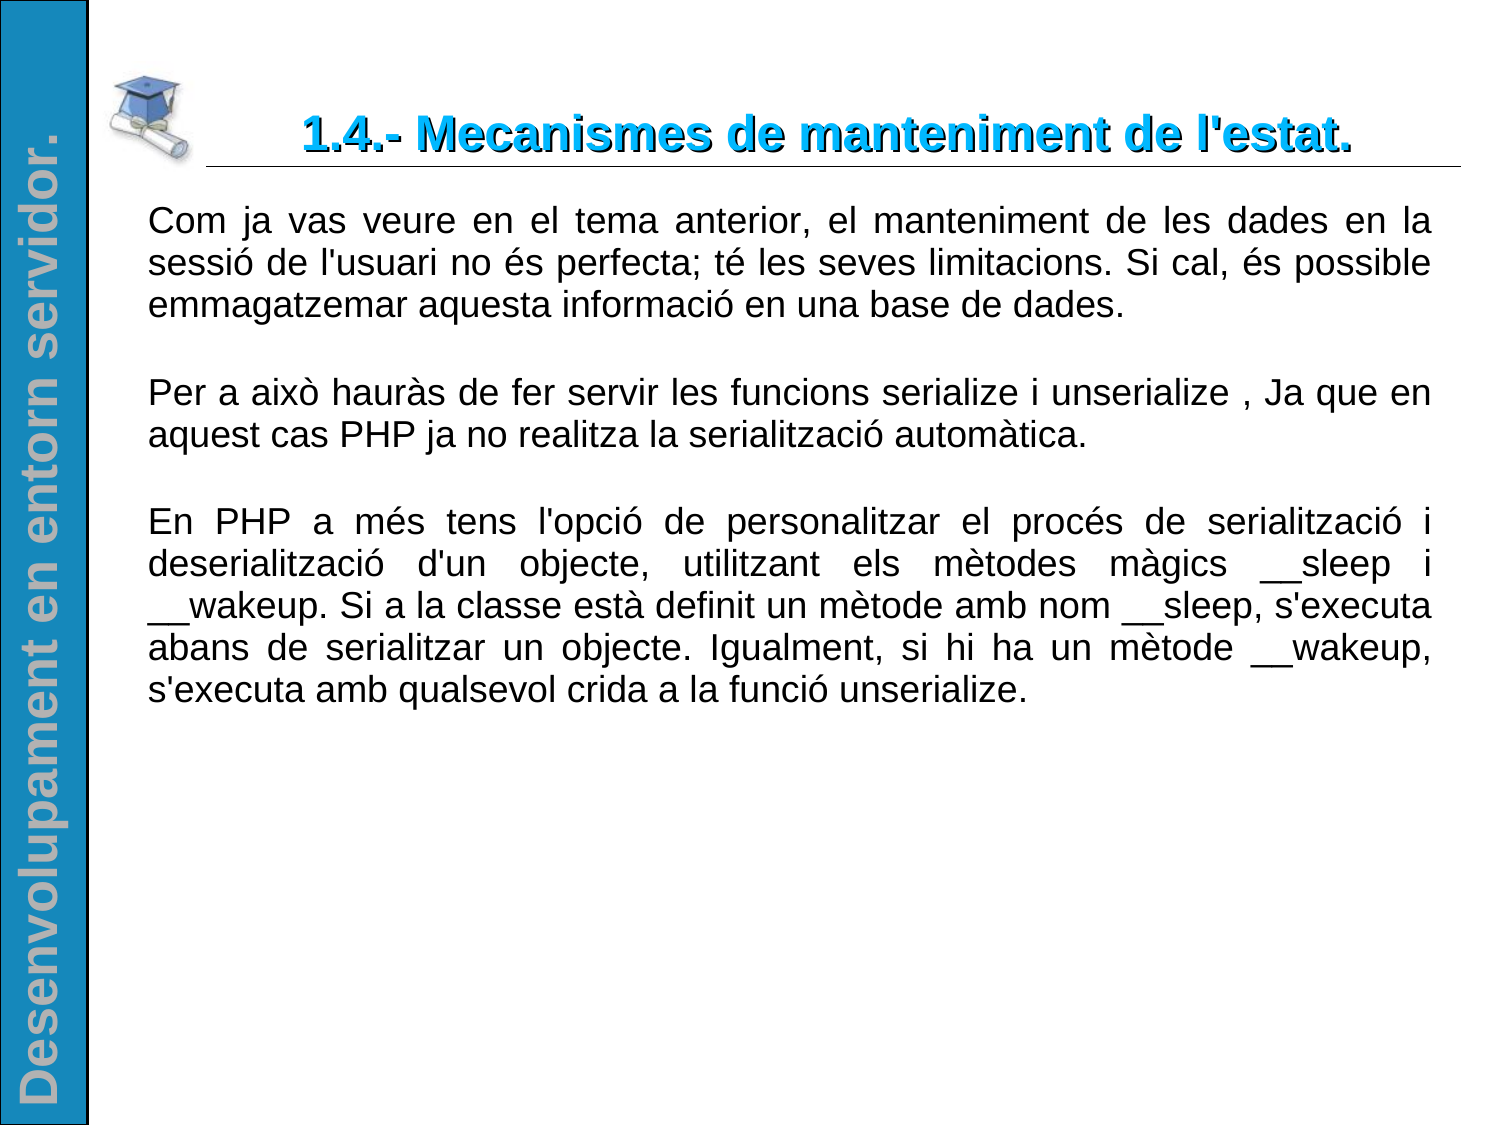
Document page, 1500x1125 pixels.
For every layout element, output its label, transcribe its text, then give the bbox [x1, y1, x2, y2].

picture [93, 61, 206, 174]
text_box Com ja vas veure en el tema anterior, el manteniment de les dades en la sessió de l'usuari no és perfecta; té les seves limitacions. Si cal, és possible emmagatzemar aquesta informació en una base de dades. Per a això hauràs de fer servir les funcions serialize i unserialize , Ja que en aquest cas PHP ja no realitza la serialització automàtica. En PHP a més tens l'opció de personalitzar el procés de serialització i deserialització d'un objecte, utilitzant els mètodes màgics __sleep i __wakeup. Si a la classe està definit un mètode amb nom __sleep, s'executa abans de serialitzar un objecte. Igualment, si hi ha un mètode __wakeup, s'executa amb qualsevol crida a la funció unserialize. [133, 192, 1447, 719]
title 1.4.- Mecanismes de manteniment de l'estat. [206, 88, 1447, 178]
